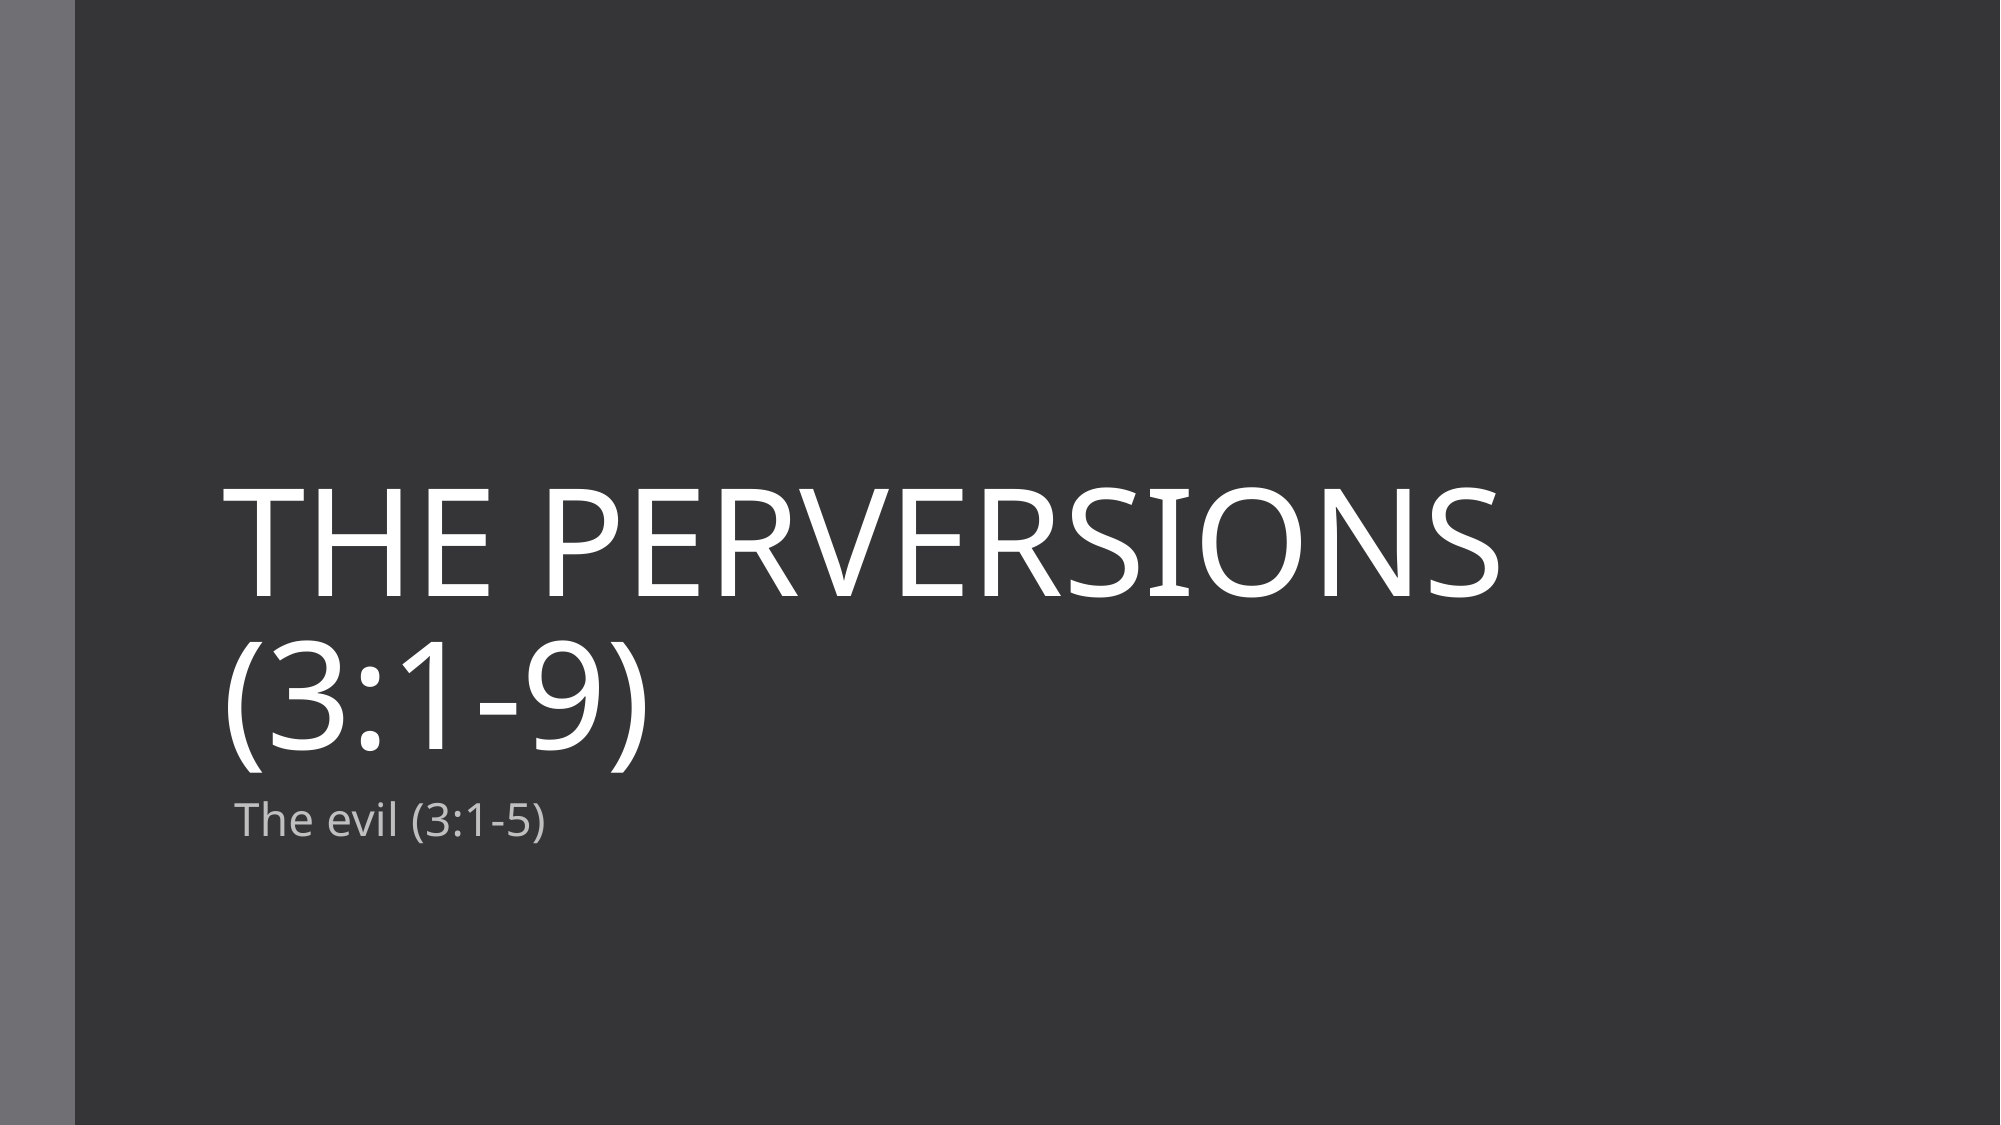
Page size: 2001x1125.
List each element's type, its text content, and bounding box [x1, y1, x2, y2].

title THE PERVERSIONS (3:1-9) [206, 124, 1752, 787]
subtitle The evil (3:1-5) [206, 787, 1752, 1066]
